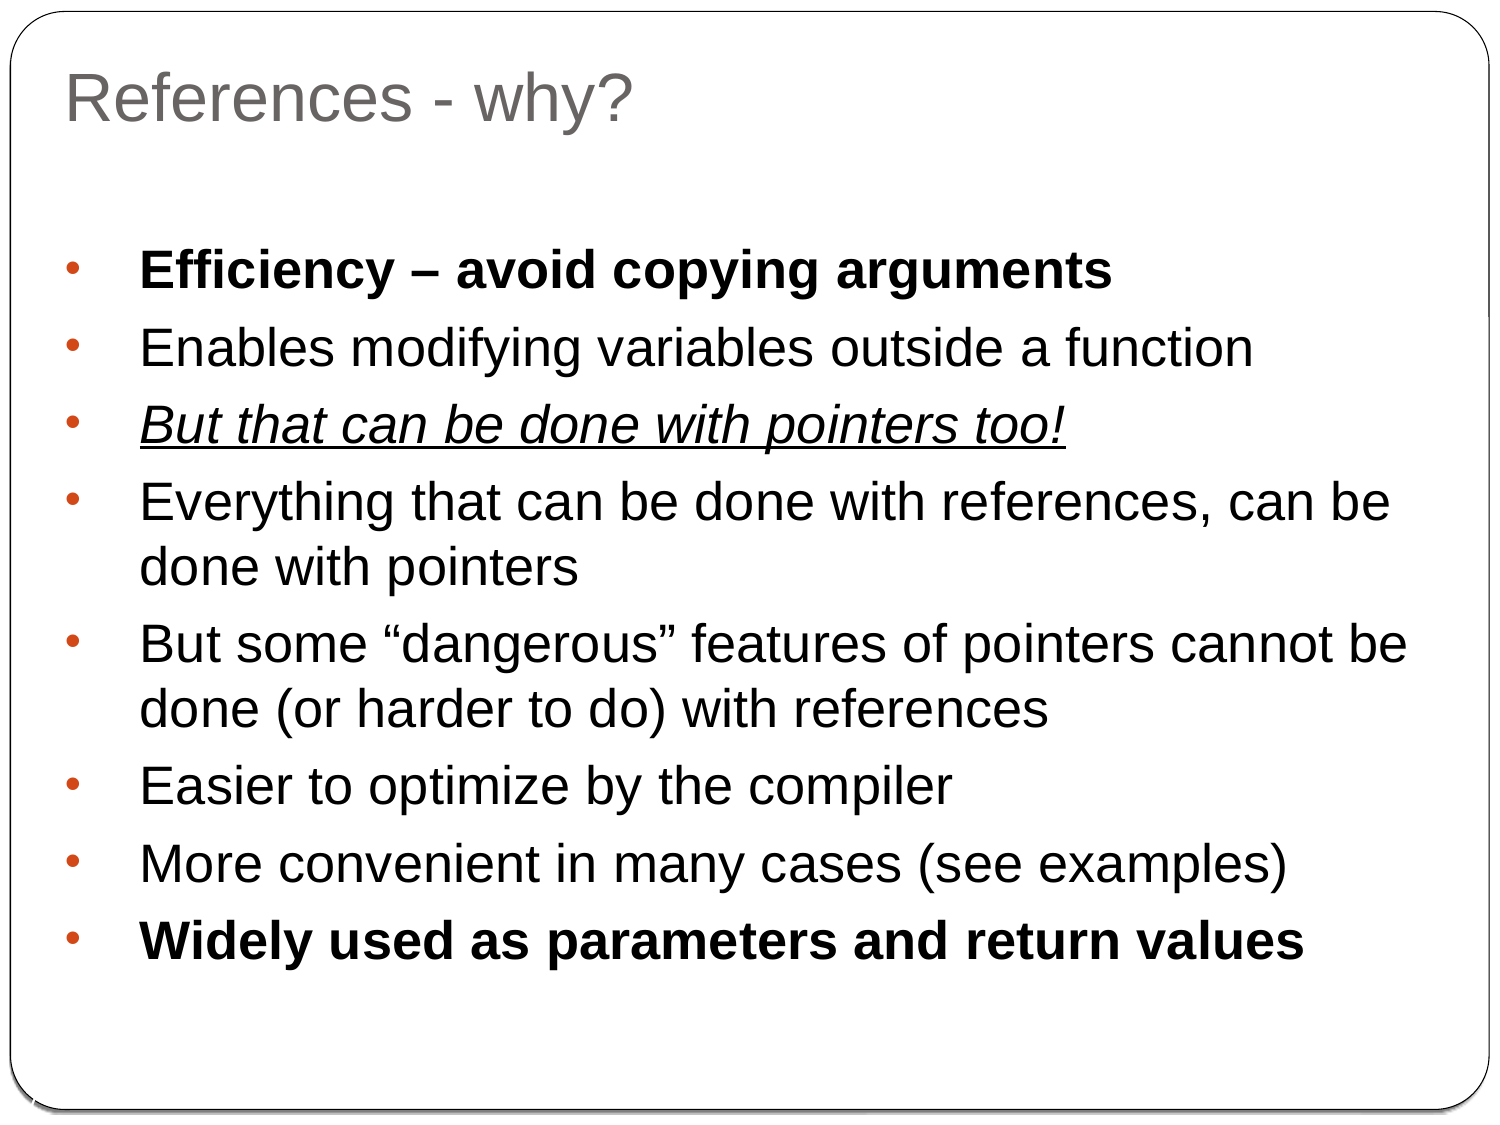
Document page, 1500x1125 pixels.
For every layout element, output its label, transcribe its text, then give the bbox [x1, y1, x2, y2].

title References - why? [50, 45, 1450, 149]
list Efficiency – avoid copying arguments Enables modifying variables outside a function But that can be done with pointers too! Everything that can be done with references, can be done with pointers But some “dangerous” features of pointers cannot be done (or harder to do) with references Easier to optimize by the compiler More convenient in many cases (see examples) Widely used as parameters and return values [50, 149, 1450, 1088]
slide_number <number> [0, 1074, 50, 1125]
